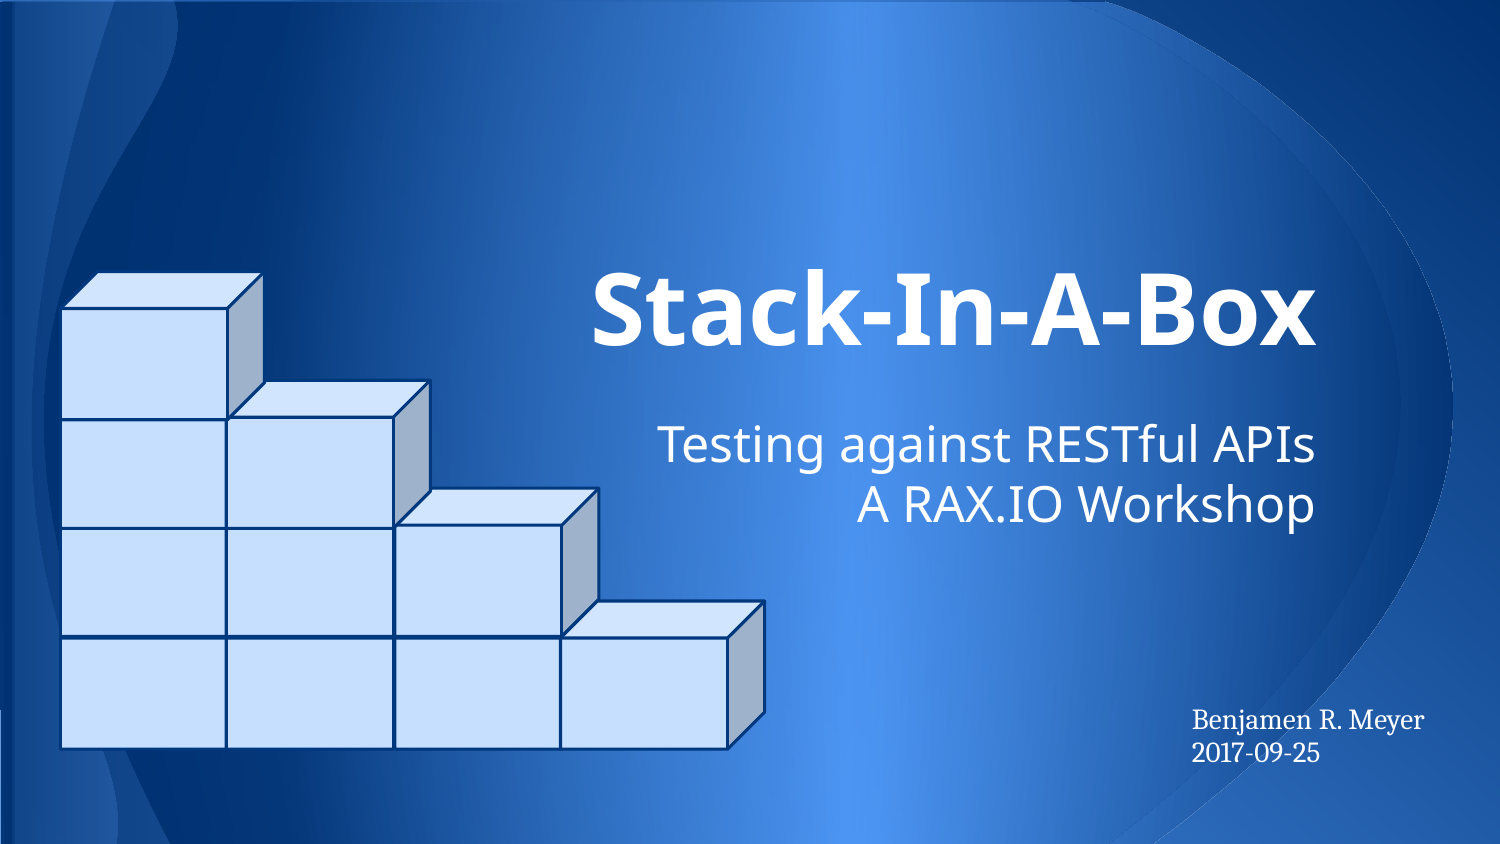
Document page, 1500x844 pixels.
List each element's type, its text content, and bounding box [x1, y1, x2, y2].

text_box [60, 602, 765, 750]
text_box [60, 272, 599, 637]
text_box Benjamen R. Meyer 2017-09-25 [915, 690, 1441, 784]
title Stack-In-A-Box [176, 199, 1333, 381]
subtitle Testing against RESTful APIs A RAX.IO Workshop [431, 397, 1332, 512]
